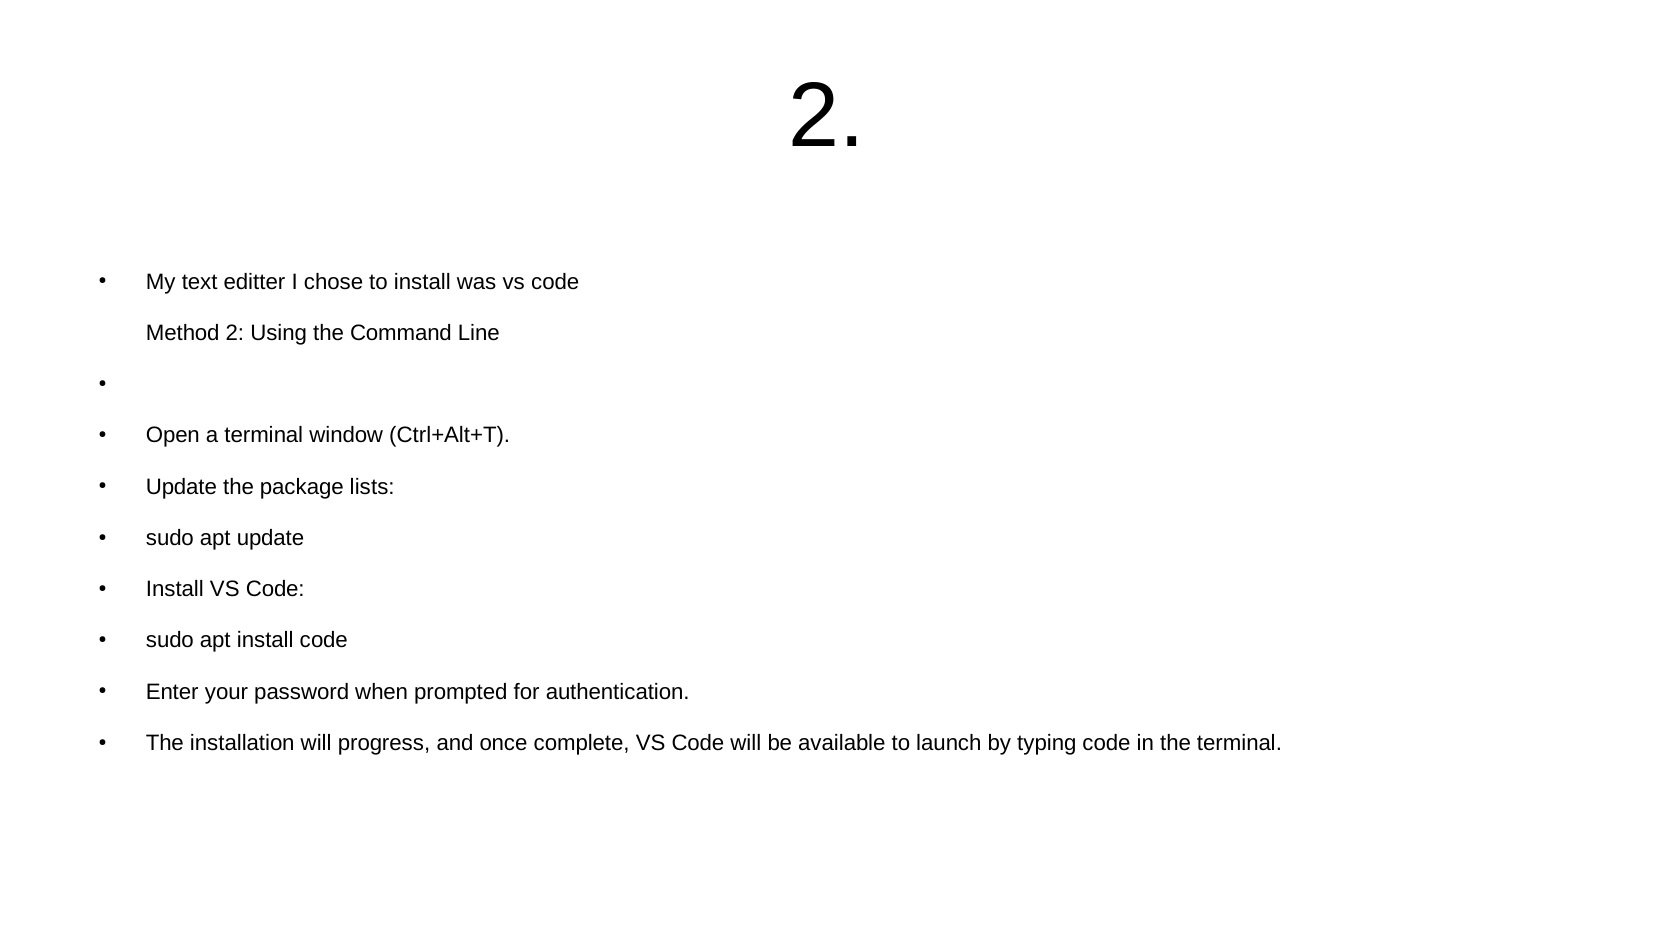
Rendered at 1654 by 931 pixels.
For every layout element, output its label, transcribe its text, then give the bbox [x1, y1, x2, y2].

title 2. [82, 37, 1571, 193]
list My text editter I chose to install was vs code Method 2: Using the Command Line Open a terminal window (Ctrl+Alt+T). Update the package lists: sudo apt update Install VS Code: sudo apt install code Enter your password when prompted for authentication. The installation will progress, and once complete, VS Code will be available to launch by typing code in the terminal. [82, 217, 1571, 758]
